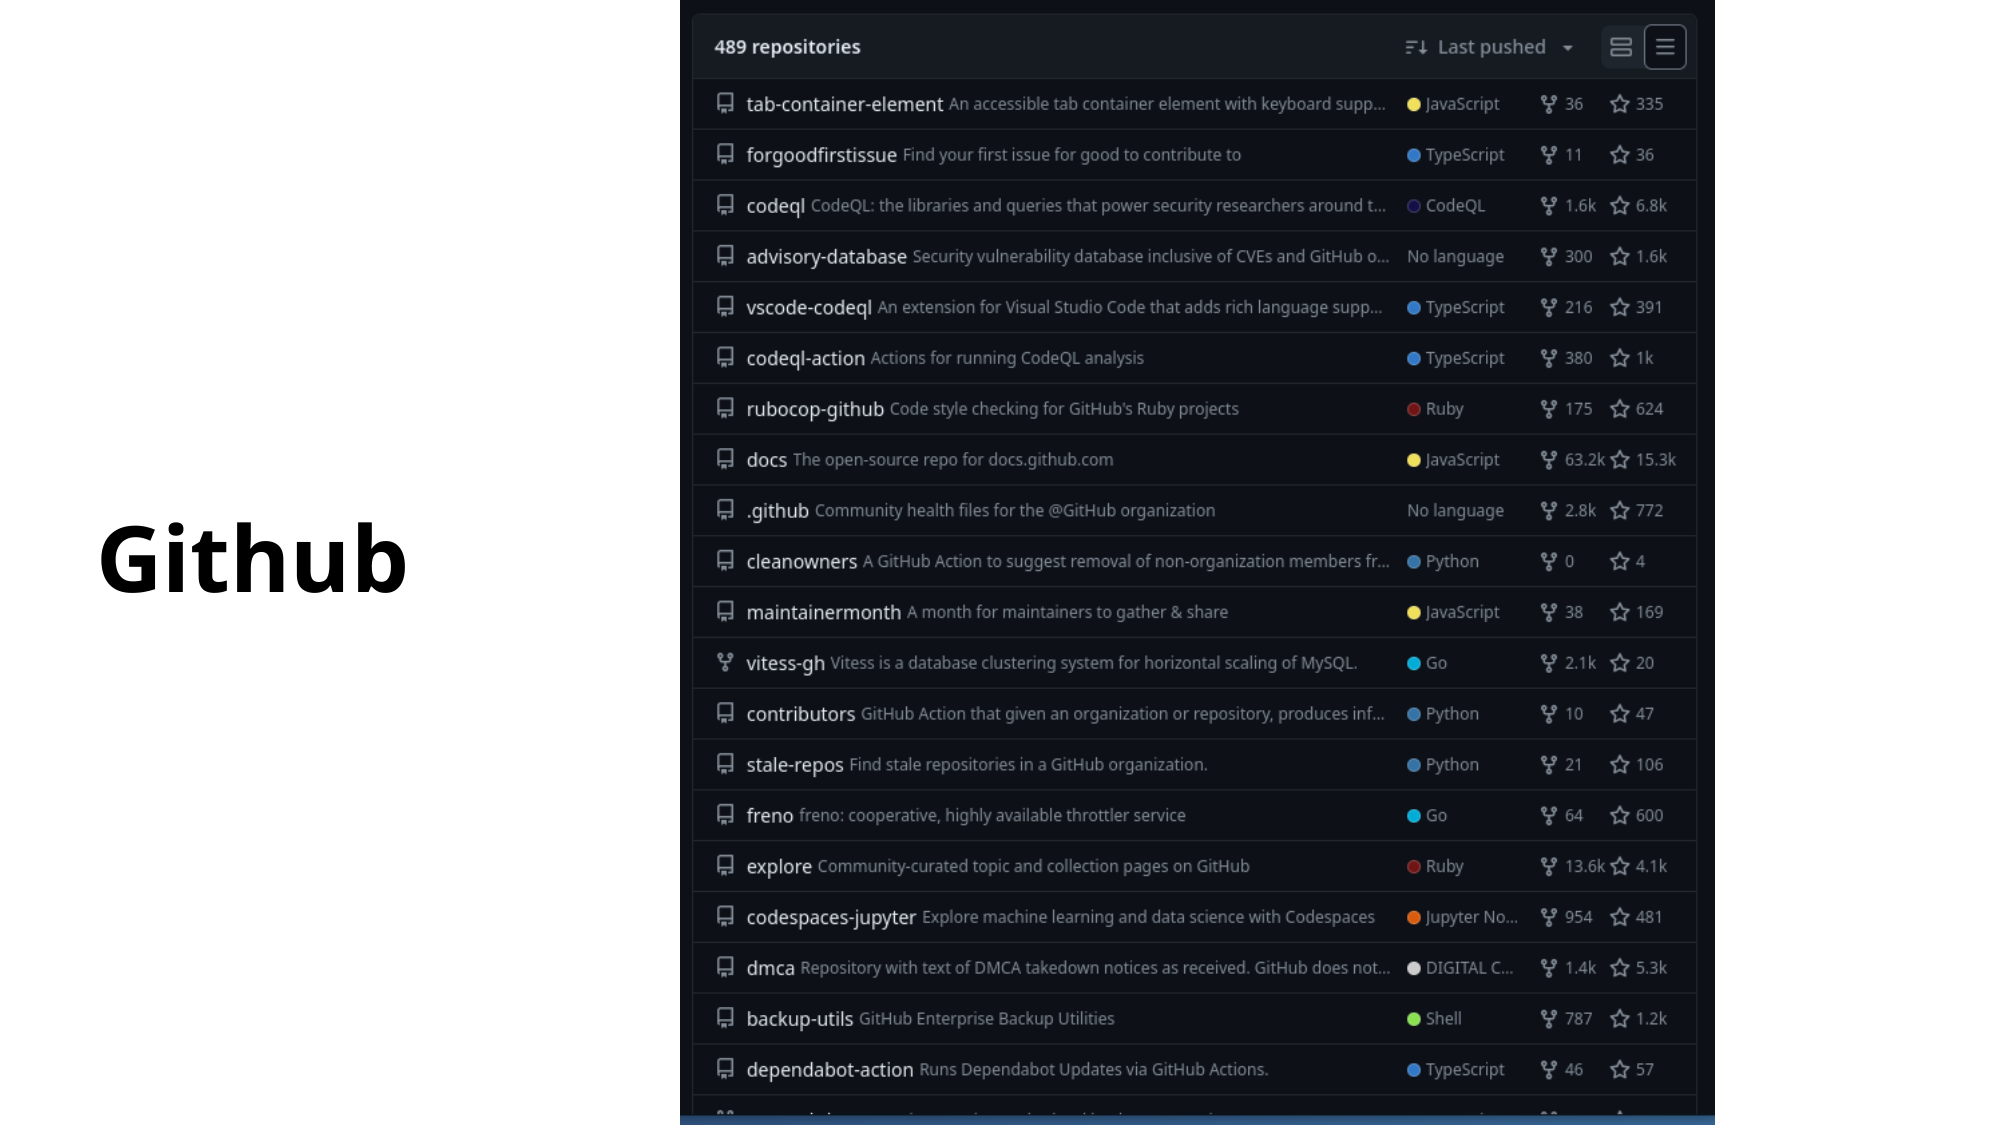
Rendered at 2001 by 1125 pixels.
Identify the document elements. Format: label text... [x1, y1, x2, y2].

picture [680, 0, 1715, 1125]
title Github [81, 452, 534, 673]
